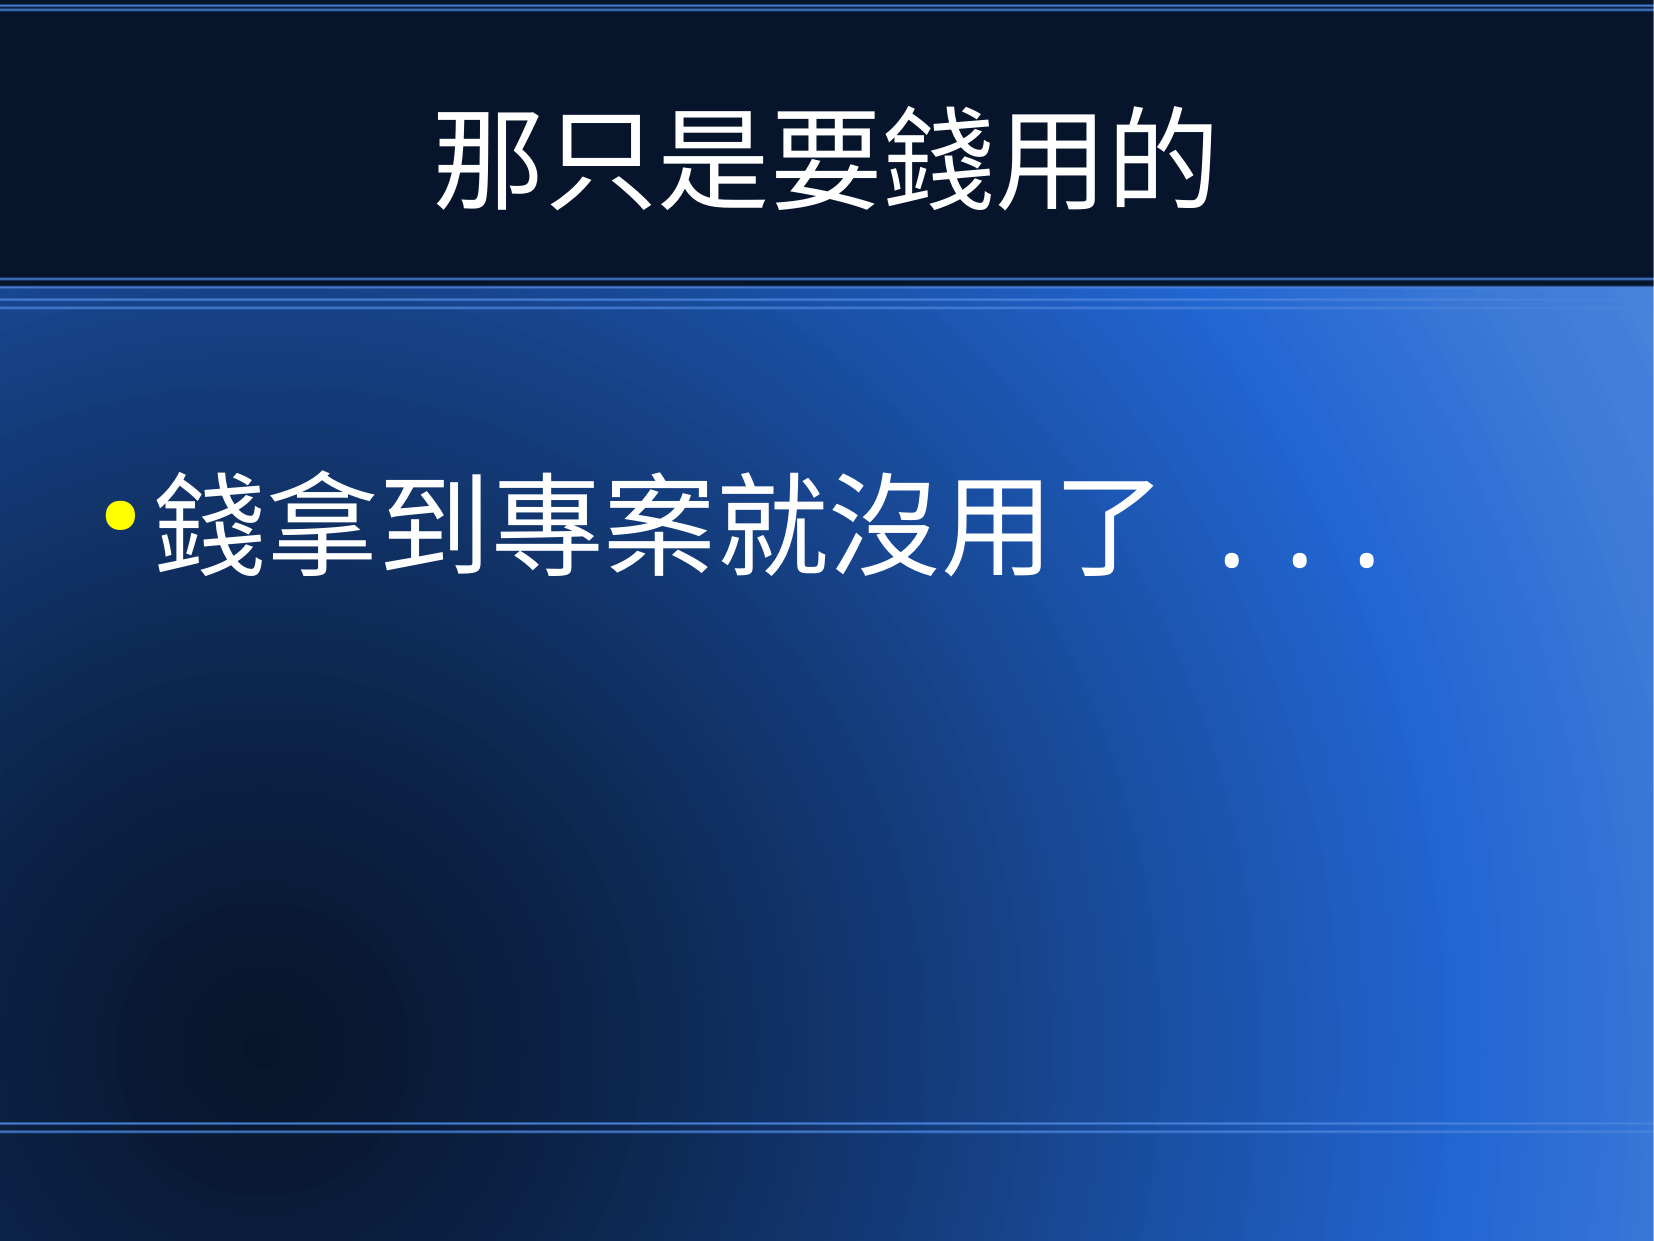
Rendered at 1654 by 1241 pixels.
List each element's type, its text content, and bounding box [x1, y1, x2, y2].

list 錢拿到專案就沒用了... [82, 355, 1571, 1241]
title 那只是要錢用的 [82, 49, 1571, 257]
picture [0, 0, 1654, 1241]
